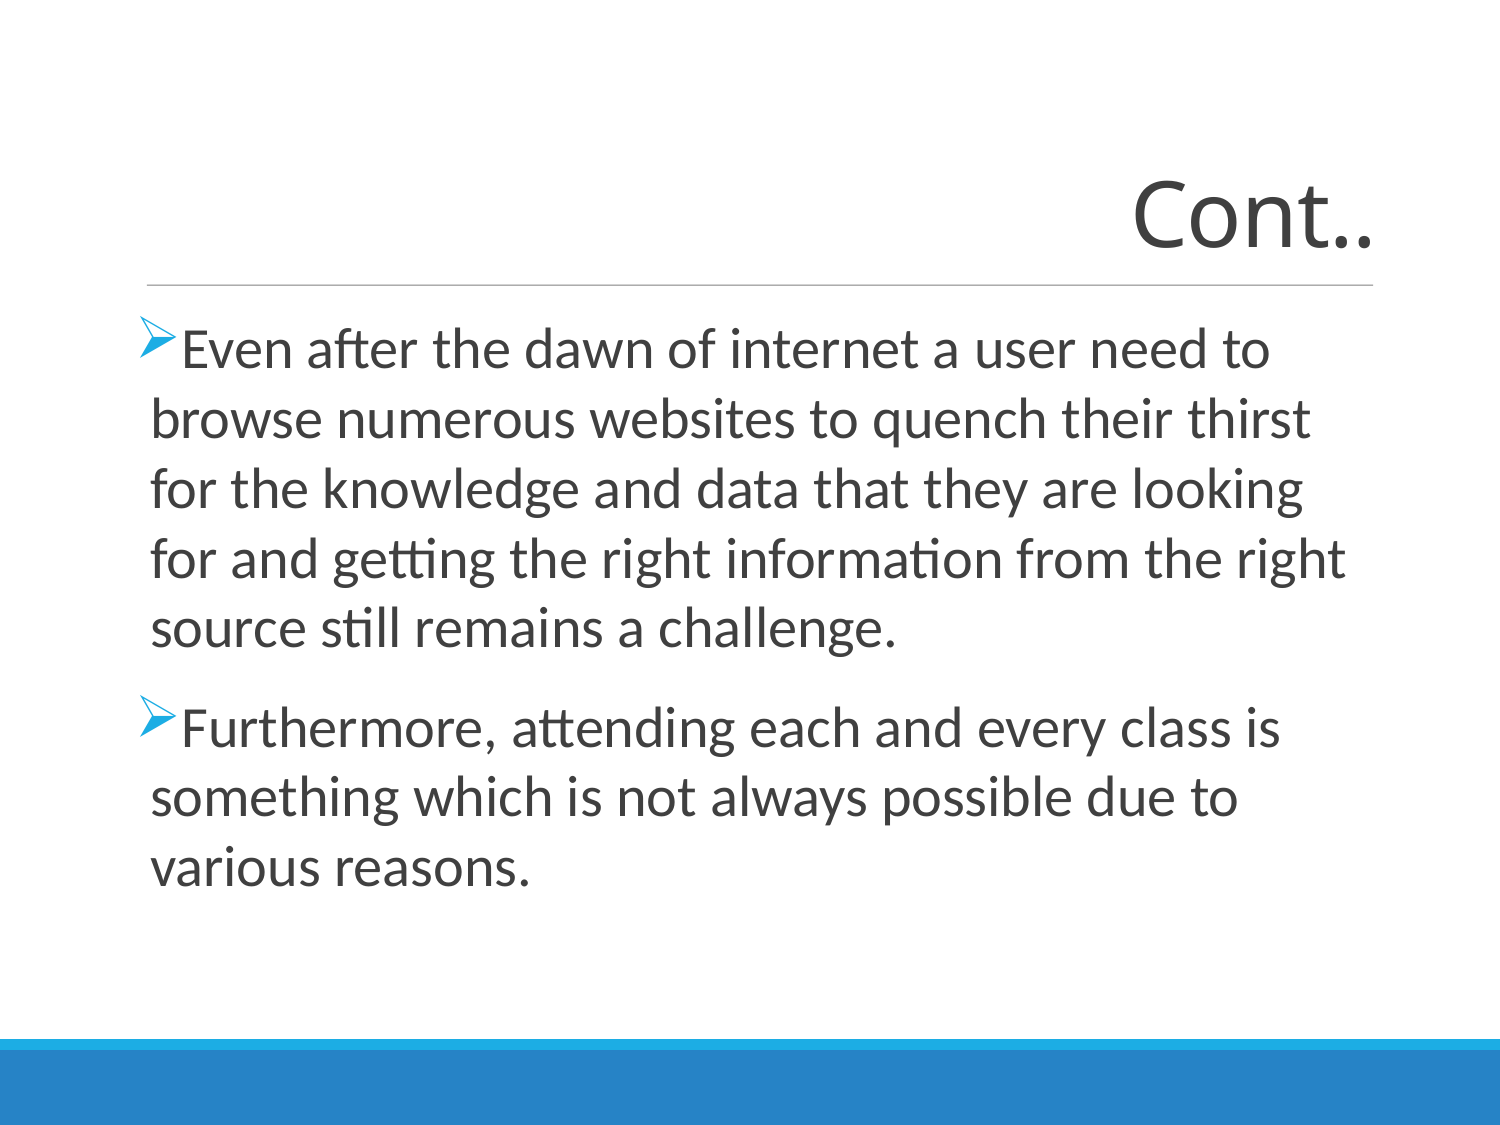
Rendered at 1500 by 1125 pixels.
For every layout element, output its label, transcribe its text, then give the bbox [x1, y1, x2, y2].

list Even after the dawn of internet a user need to browse numerous websites to quench their thirst for the knowledge and data that they are looking for and getting the right information from the right source still remains a challenge. Furthermore, attending each and every class is something which is not always possible due to various reasons. [135, 302, 1373, 963]
title Cont.. [154, 276, 1393, 494]
